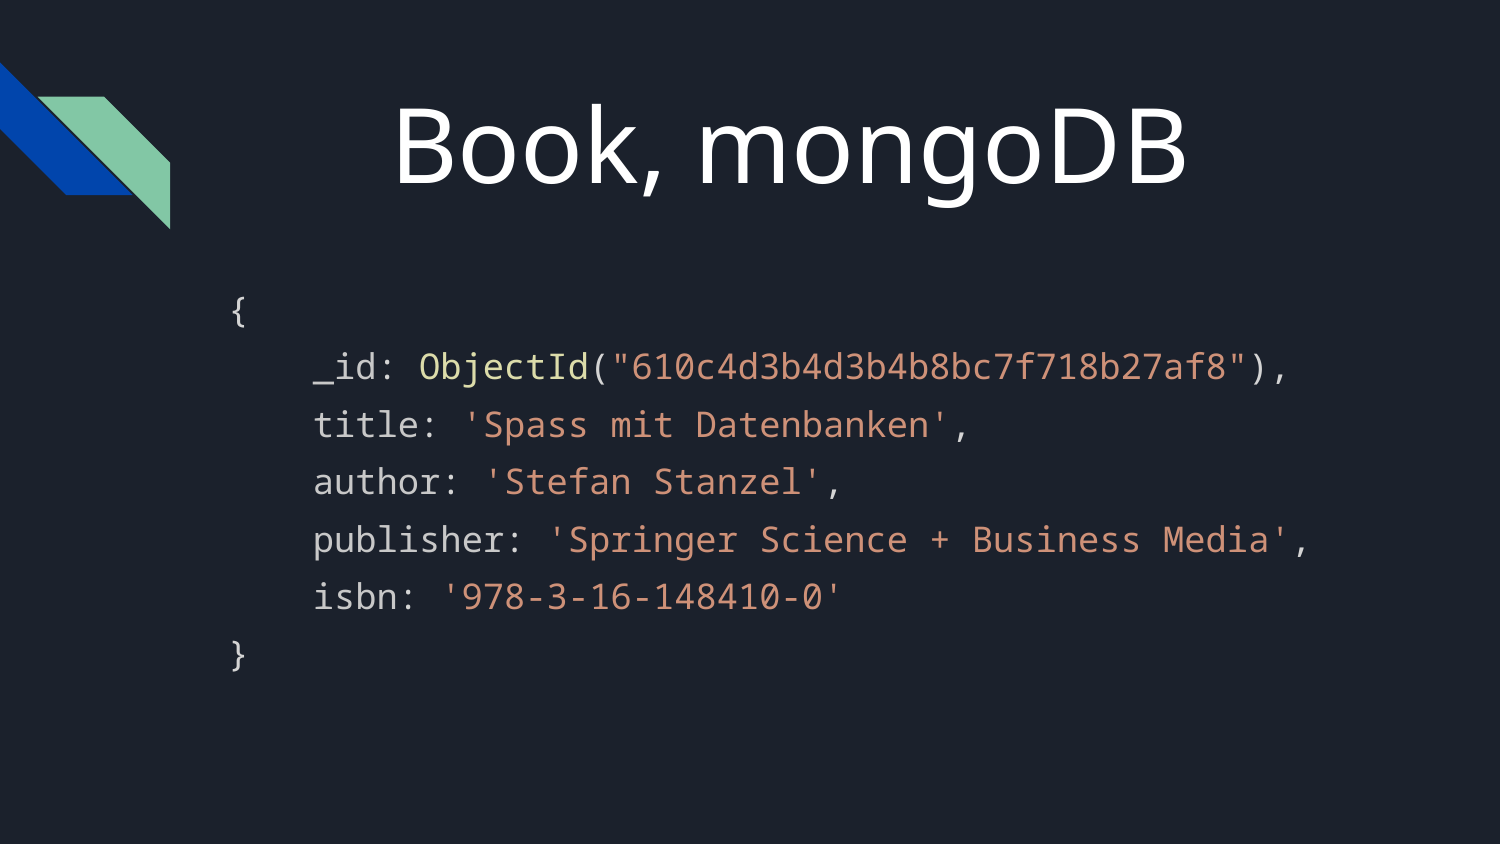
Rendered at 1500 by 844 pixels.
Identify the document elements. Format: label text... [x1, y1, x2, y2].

list { _id: ObjectId("610c4d3b4d3b4b8bc7f718b27af8"), title: 'Spass mit Datenbanken', author: 'Stefan Stanzel', publisher: 'Springer Science + Business Media', isbn: '978-3-16-148410-0' } [212, 257, 1368, 735]
title Book, mongoDB [212, 64, 1368, 215]
